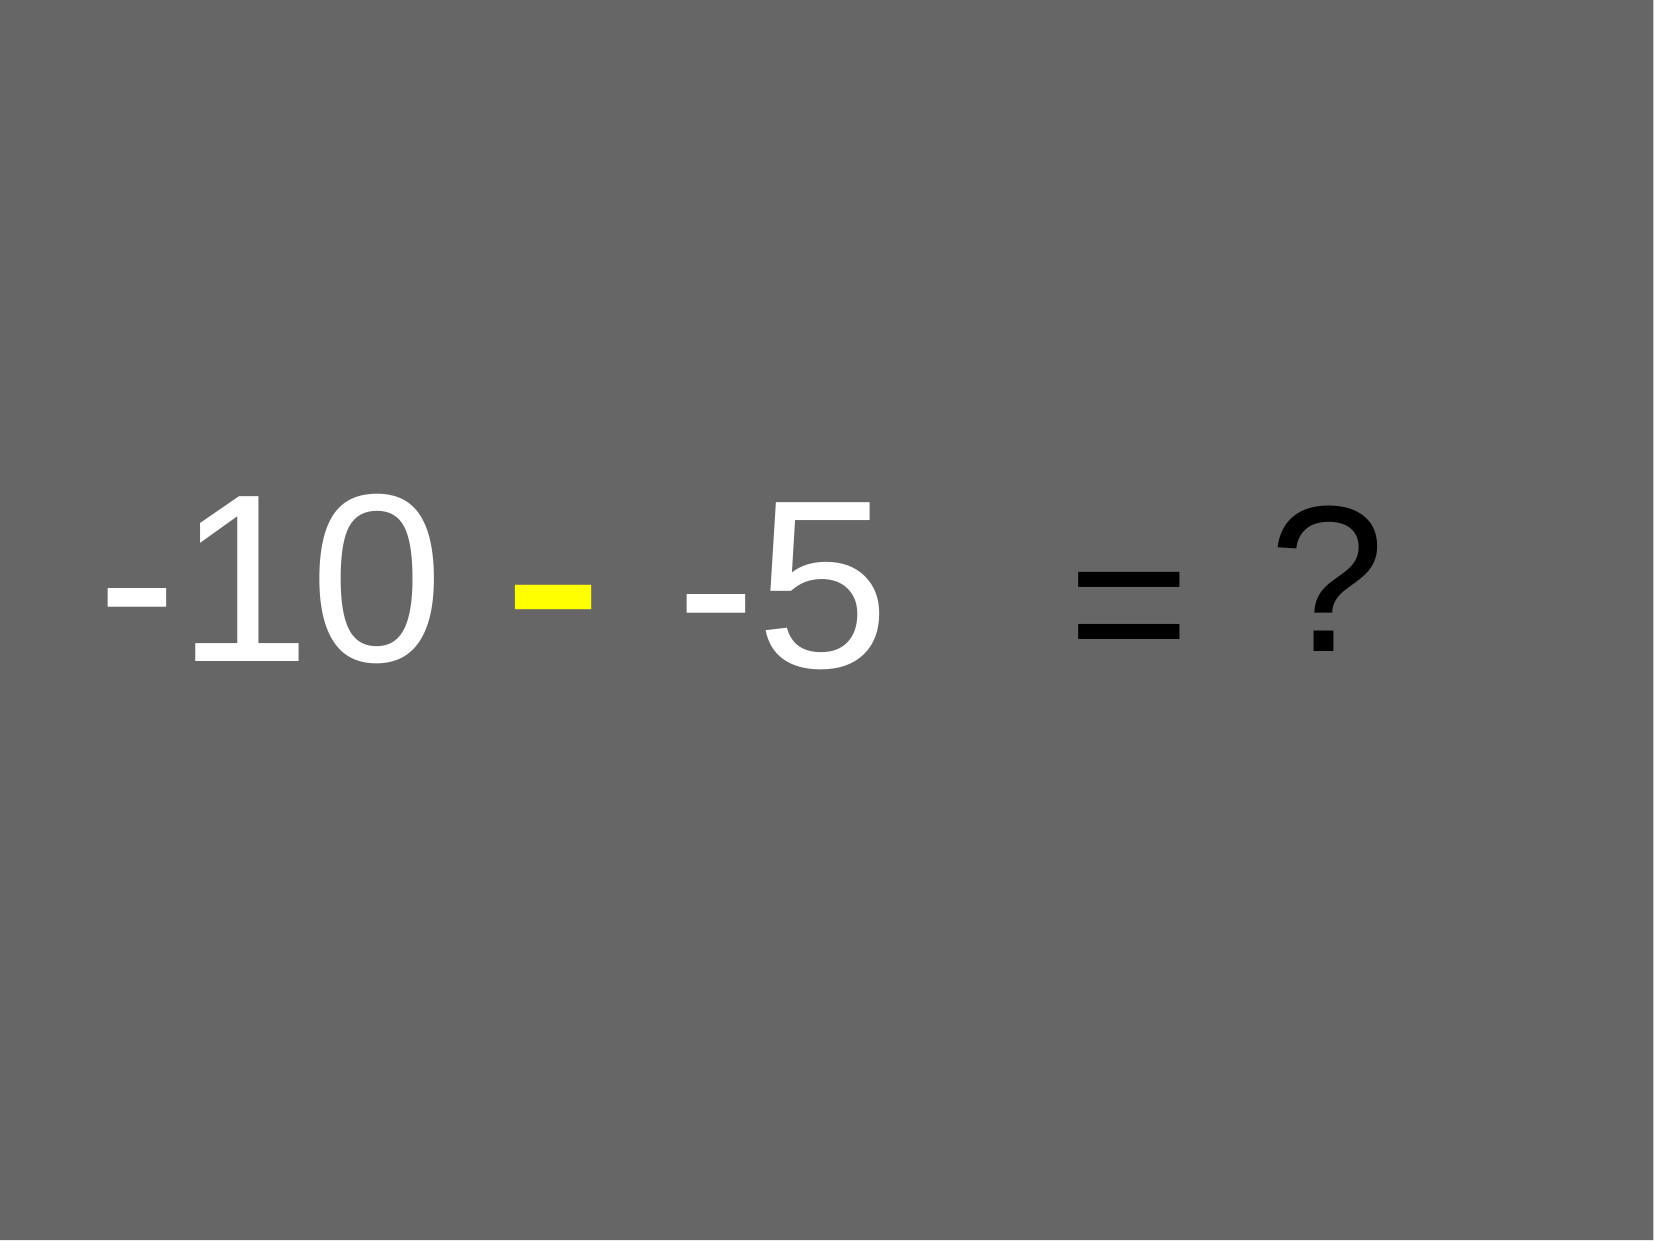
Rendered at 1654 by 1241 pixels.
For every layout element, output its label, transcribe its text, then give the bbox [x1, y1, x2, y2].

text_box ? [1254, 455, 1406, 703]
text_box = [1053, 478, 1205, 727]
text_box -5 [661, 442, 1040, 726]
text_box -10 [82, 437, 461, 720]
text_box [0, 0, 1654, 1241]
text_box - [486, 389, 638, 754]
